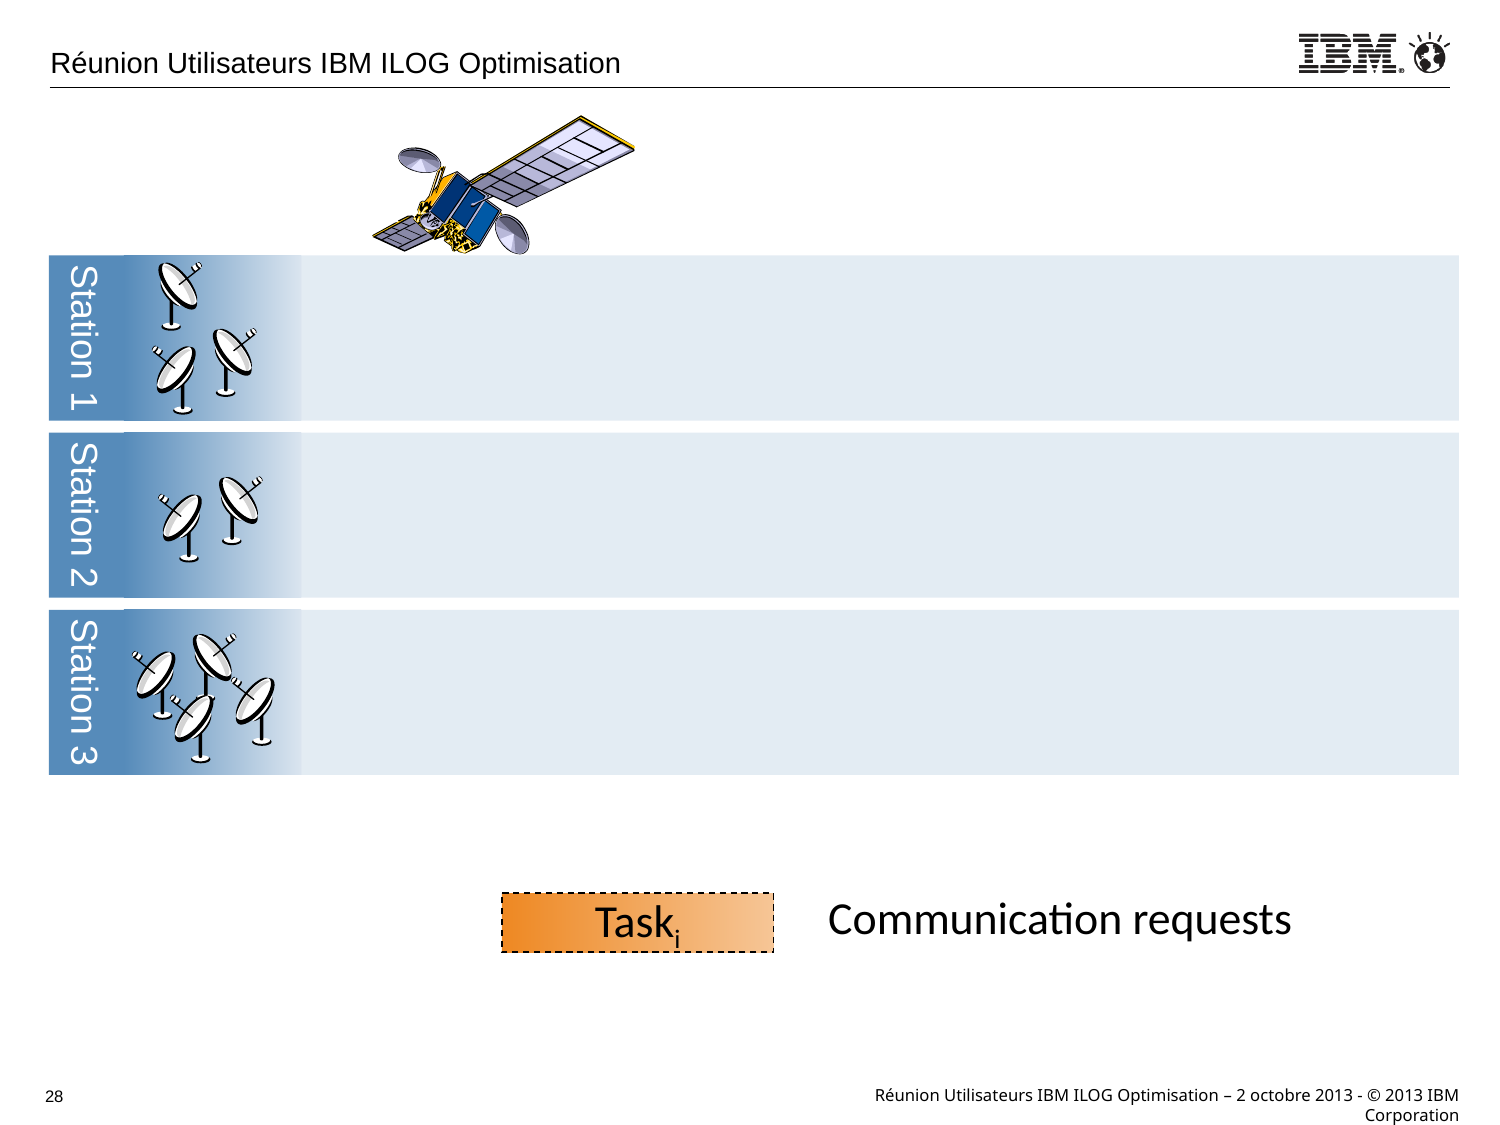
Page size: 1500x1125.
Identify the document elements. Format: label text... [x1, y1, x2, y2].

text_box [124, 609, 1459, 775]
picture [216, 474, 266, 546]
text_box Station 1 [48, 255, 124, 421]
text_box Taski [501, 893, 774, 953]
text_box [124, 255, 1459, 421]
picture [128, 632, 278, 764]
text_box Station 3 [48, 609, 124, 775]
picture [155, 492, 205, 563]
picture [1299, 32, 1450, 73]
text_box Station 2 [48, 432, 124, 598]
picture [155, 260, 205, 331]
picture [372, 113, 637, 255]
picture [210, 326, 260, 397]
picture [148, 344, 199, 415]
text_box Communication requests [813, 881, 1308, 952]
text_box [124, 432, 1459, 598]
